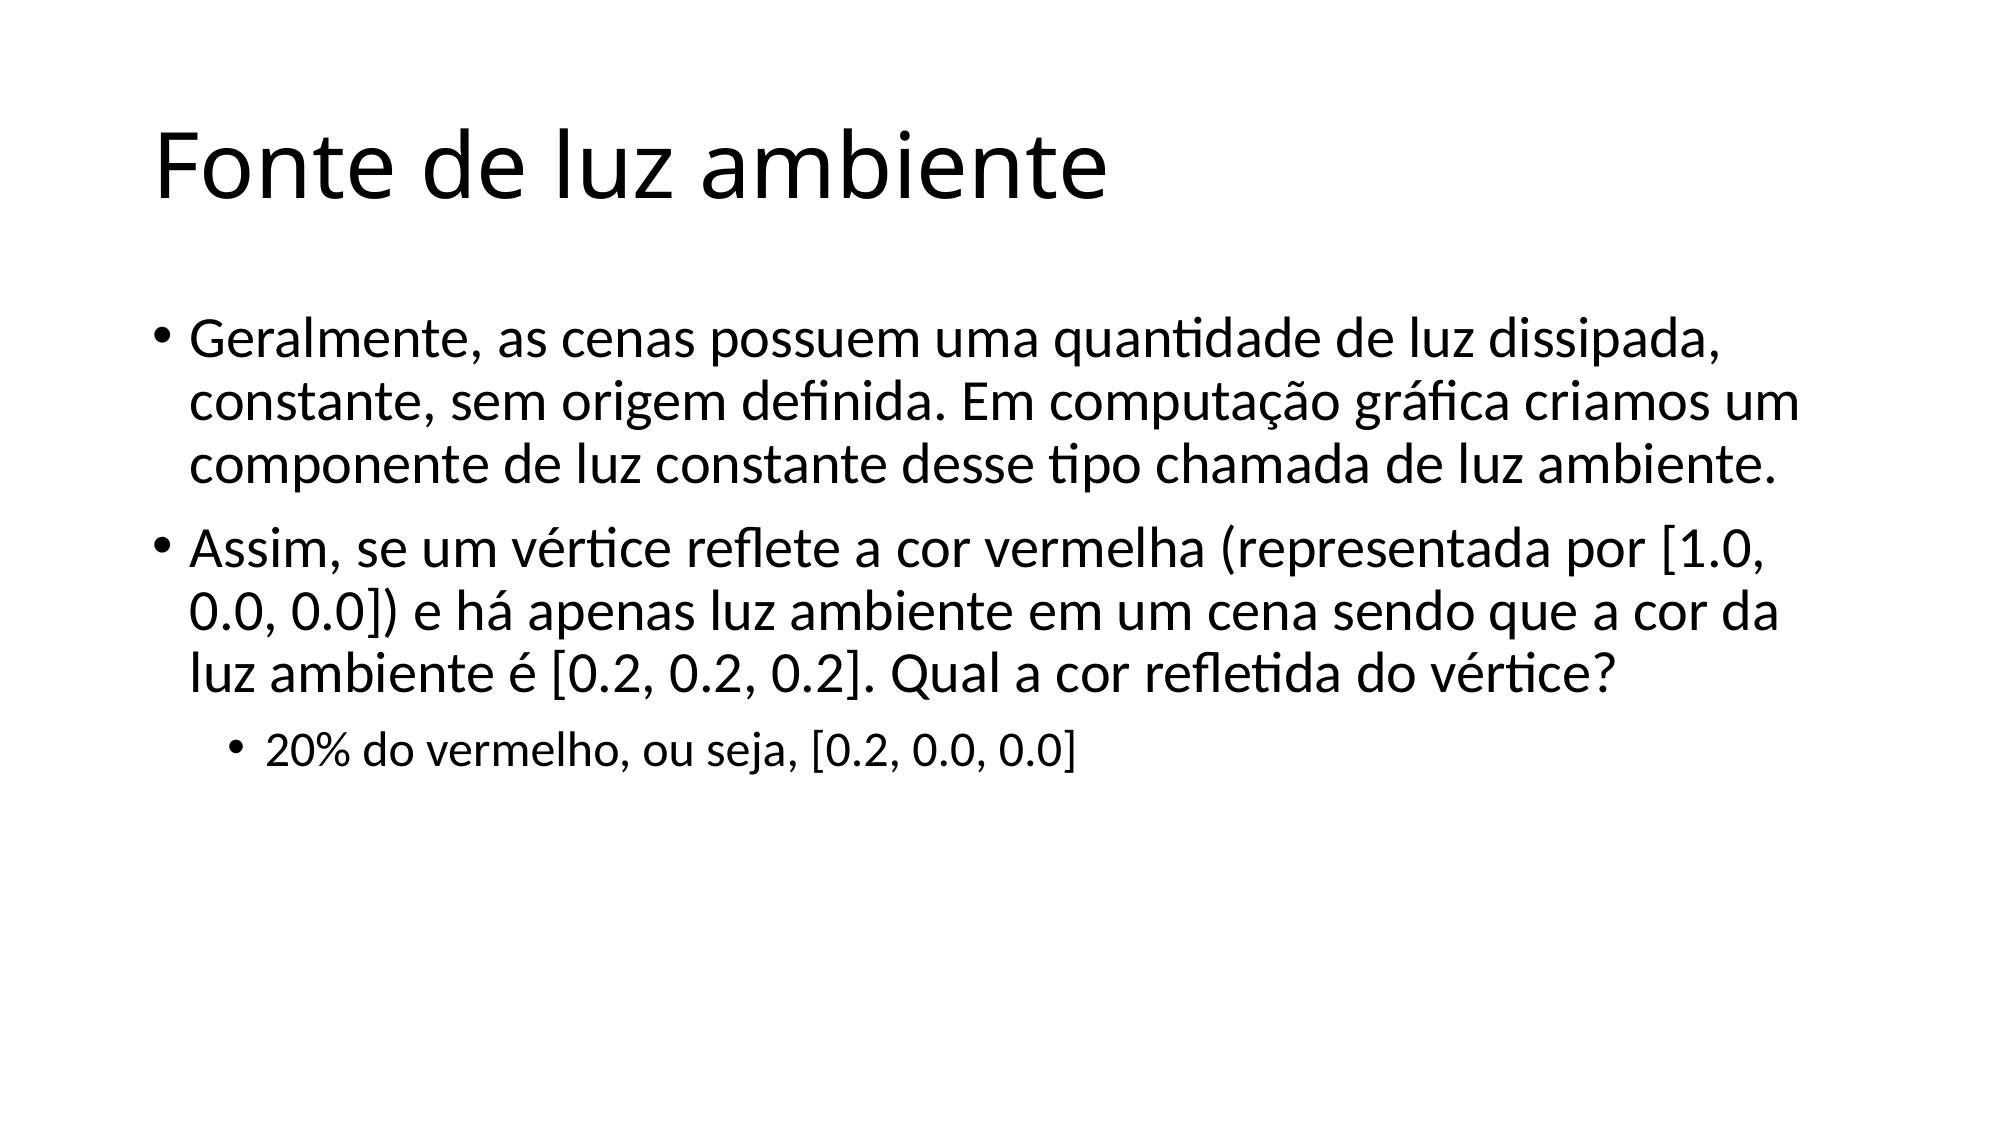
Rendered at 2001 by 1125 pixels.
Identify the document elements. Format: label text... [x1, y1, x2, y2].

list Geralmente, as cenas possuem uma quantidade de luz dissipada, constante, sem origem definida. Em computação gráfica criamos um componente de luz constante desse tipo chamada de luz ambiente. Assim, se um vértice reflete a cor vermelha (representada por [1.0, 0.0, 0.0]) e há apenas luz ambiente em um cena sendo que a cor da luz ambiente é [0.2, 0.2, 0.2]. Qual a cor refletida do vértice? 20% do vermelho, ou seja, [0.2, 0.0, 0.0] [137, 299, 1863, 1014]
title Fonte de luz ambiente [137, 59, 1863, 278]
